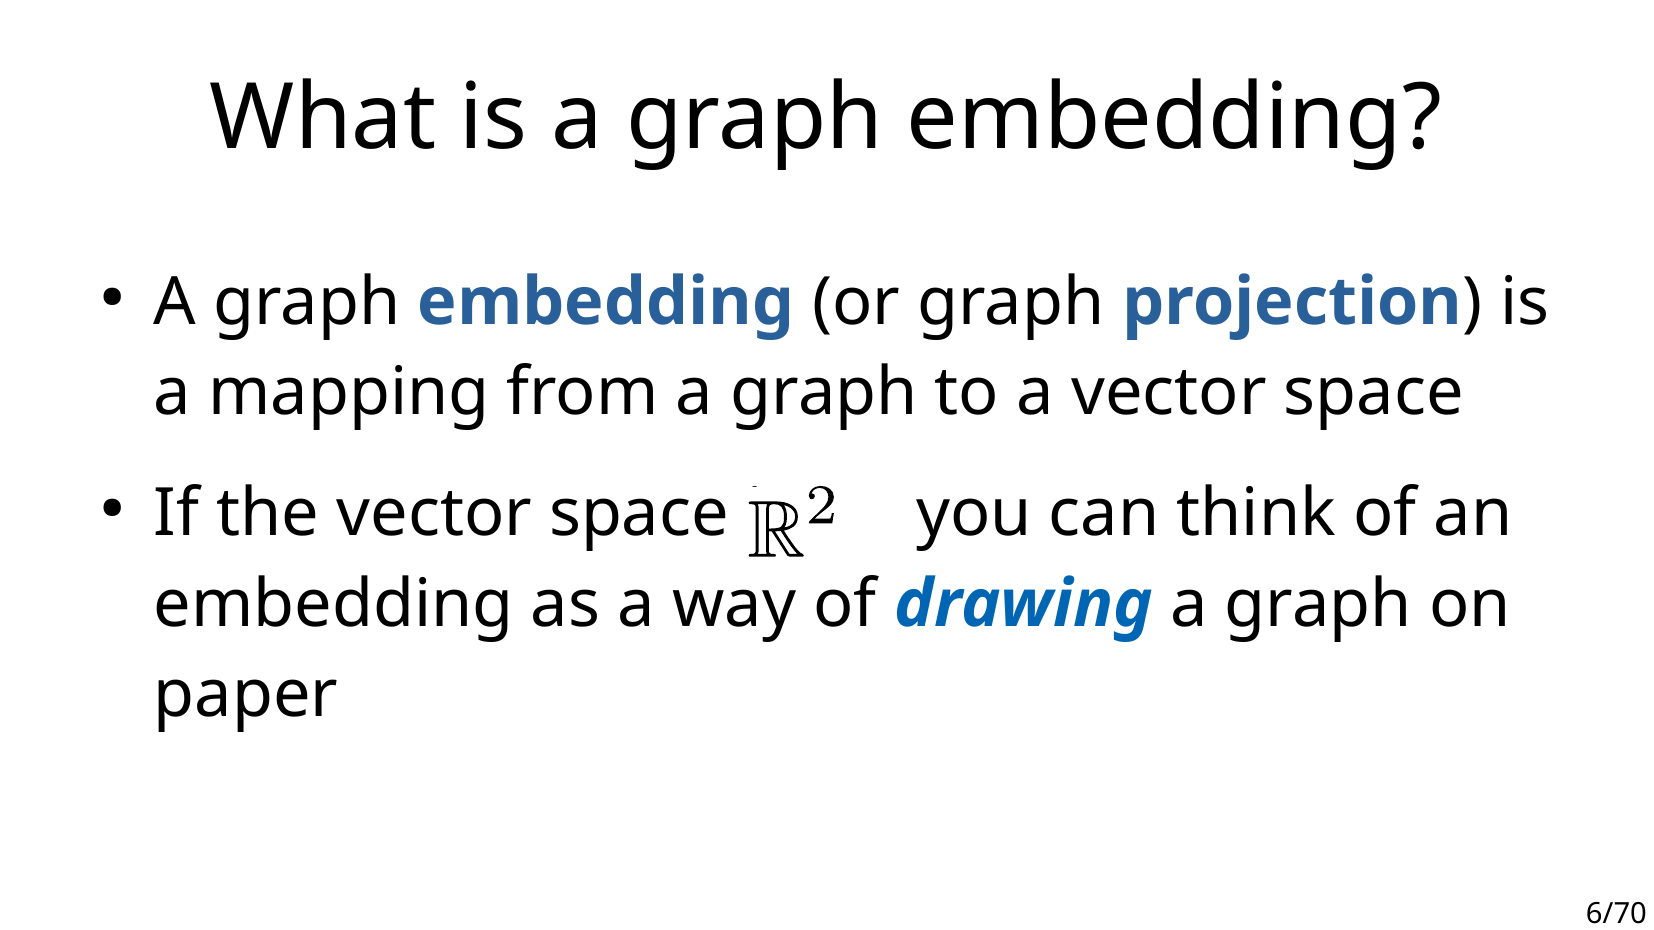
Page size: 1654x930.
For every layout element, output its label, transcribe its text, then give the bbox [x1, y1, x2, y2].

title What is a graph embedding? [82, 1, 1571, 225]
text_box [747, 485, 838, 557]
list A graph embedding (or graph projection) is a mapping from a graph to a vector space If the vector space is you can think of an embedding as a way of drawing a graph on paper [82, 252, 1571, 793]
